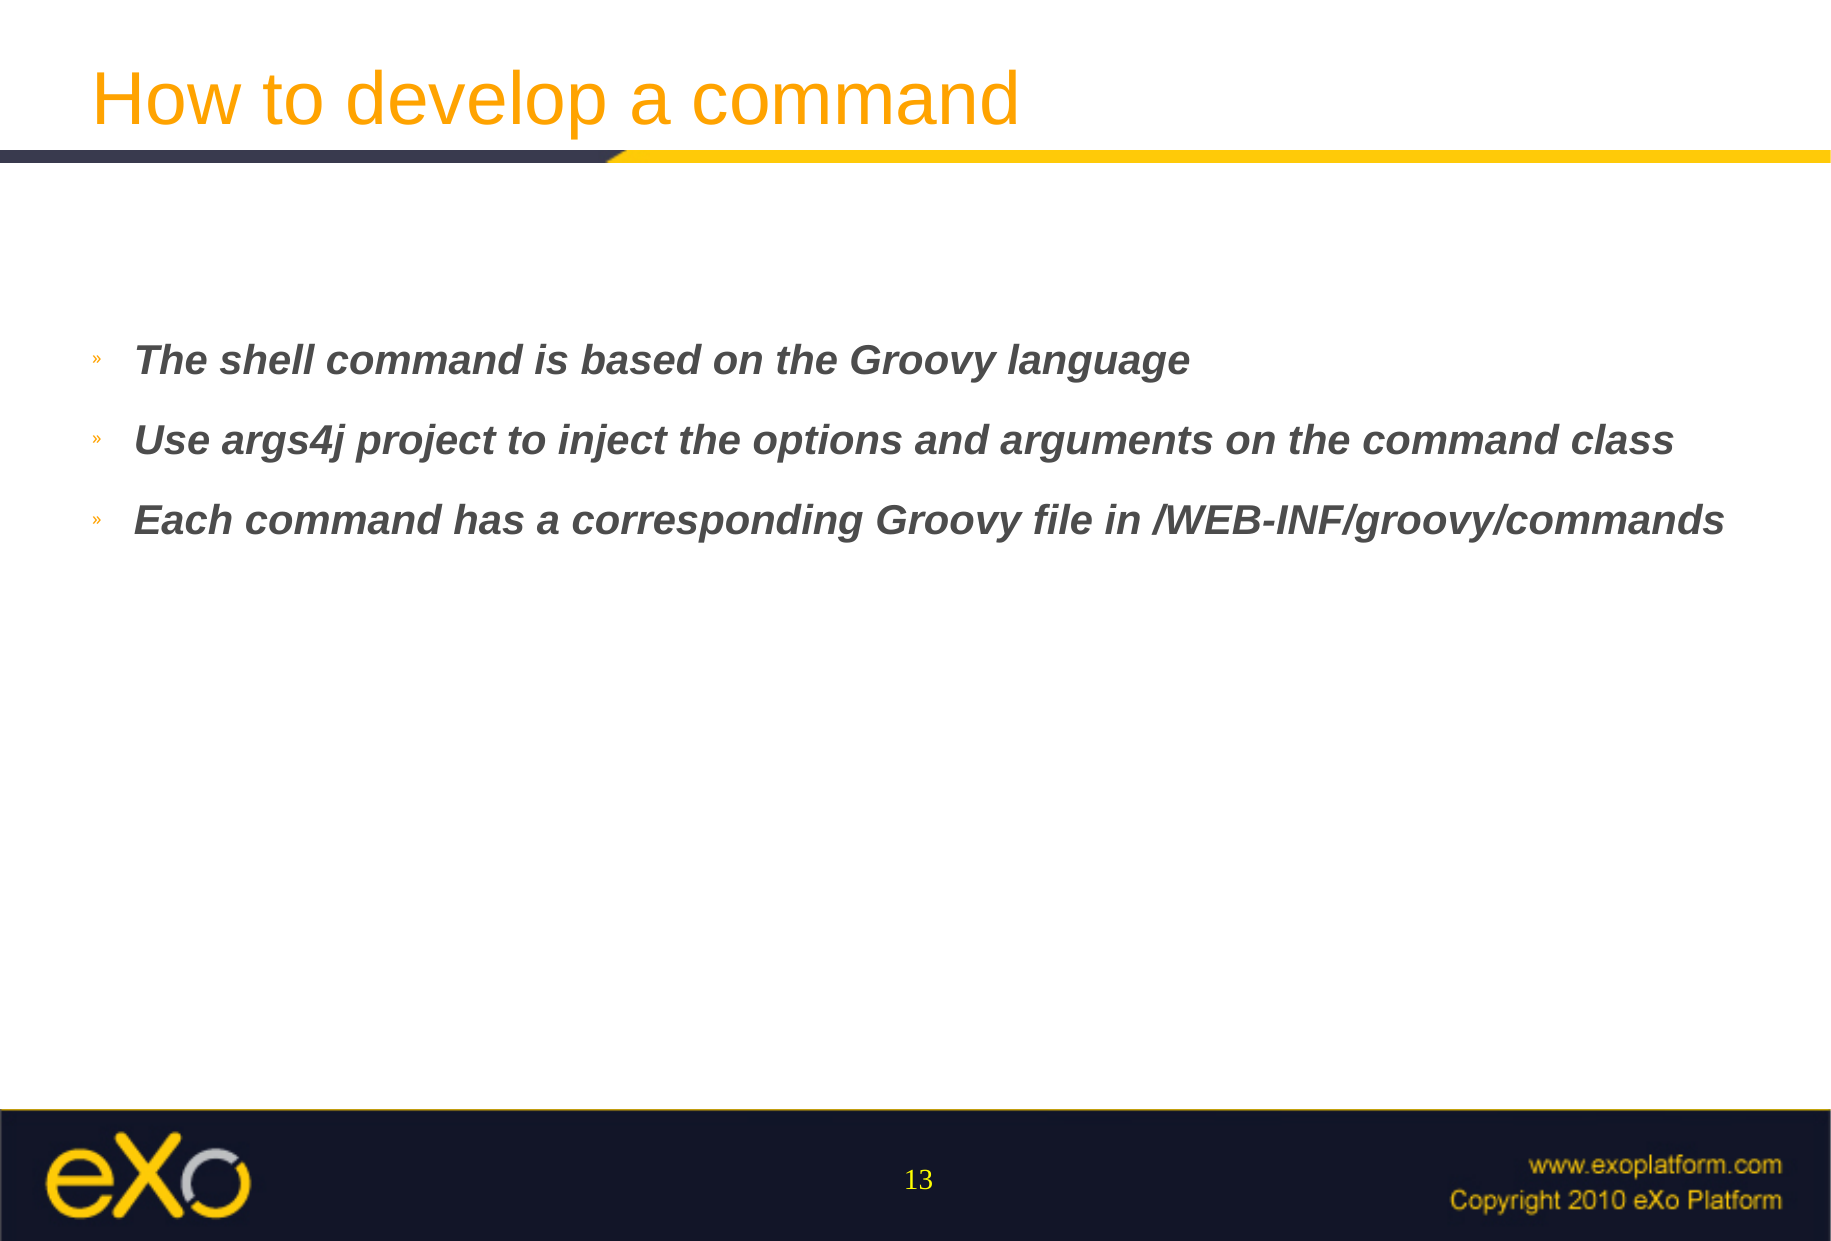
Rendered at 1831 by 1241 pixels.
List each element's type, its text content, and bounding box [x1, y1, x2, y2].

picture [0, 150, 1831, 163]
text_box The shell command is based on the Groovy language Use args4j project to inject the options and arguments on the command class Each command has a corresponding Groovy file in /WEB-INF/groovy/commands [91, 232, 1740, 1071]
text_box How to develop a command [91, 49, 1740, 151]
picture [0, 1109, 1831, 1241]
